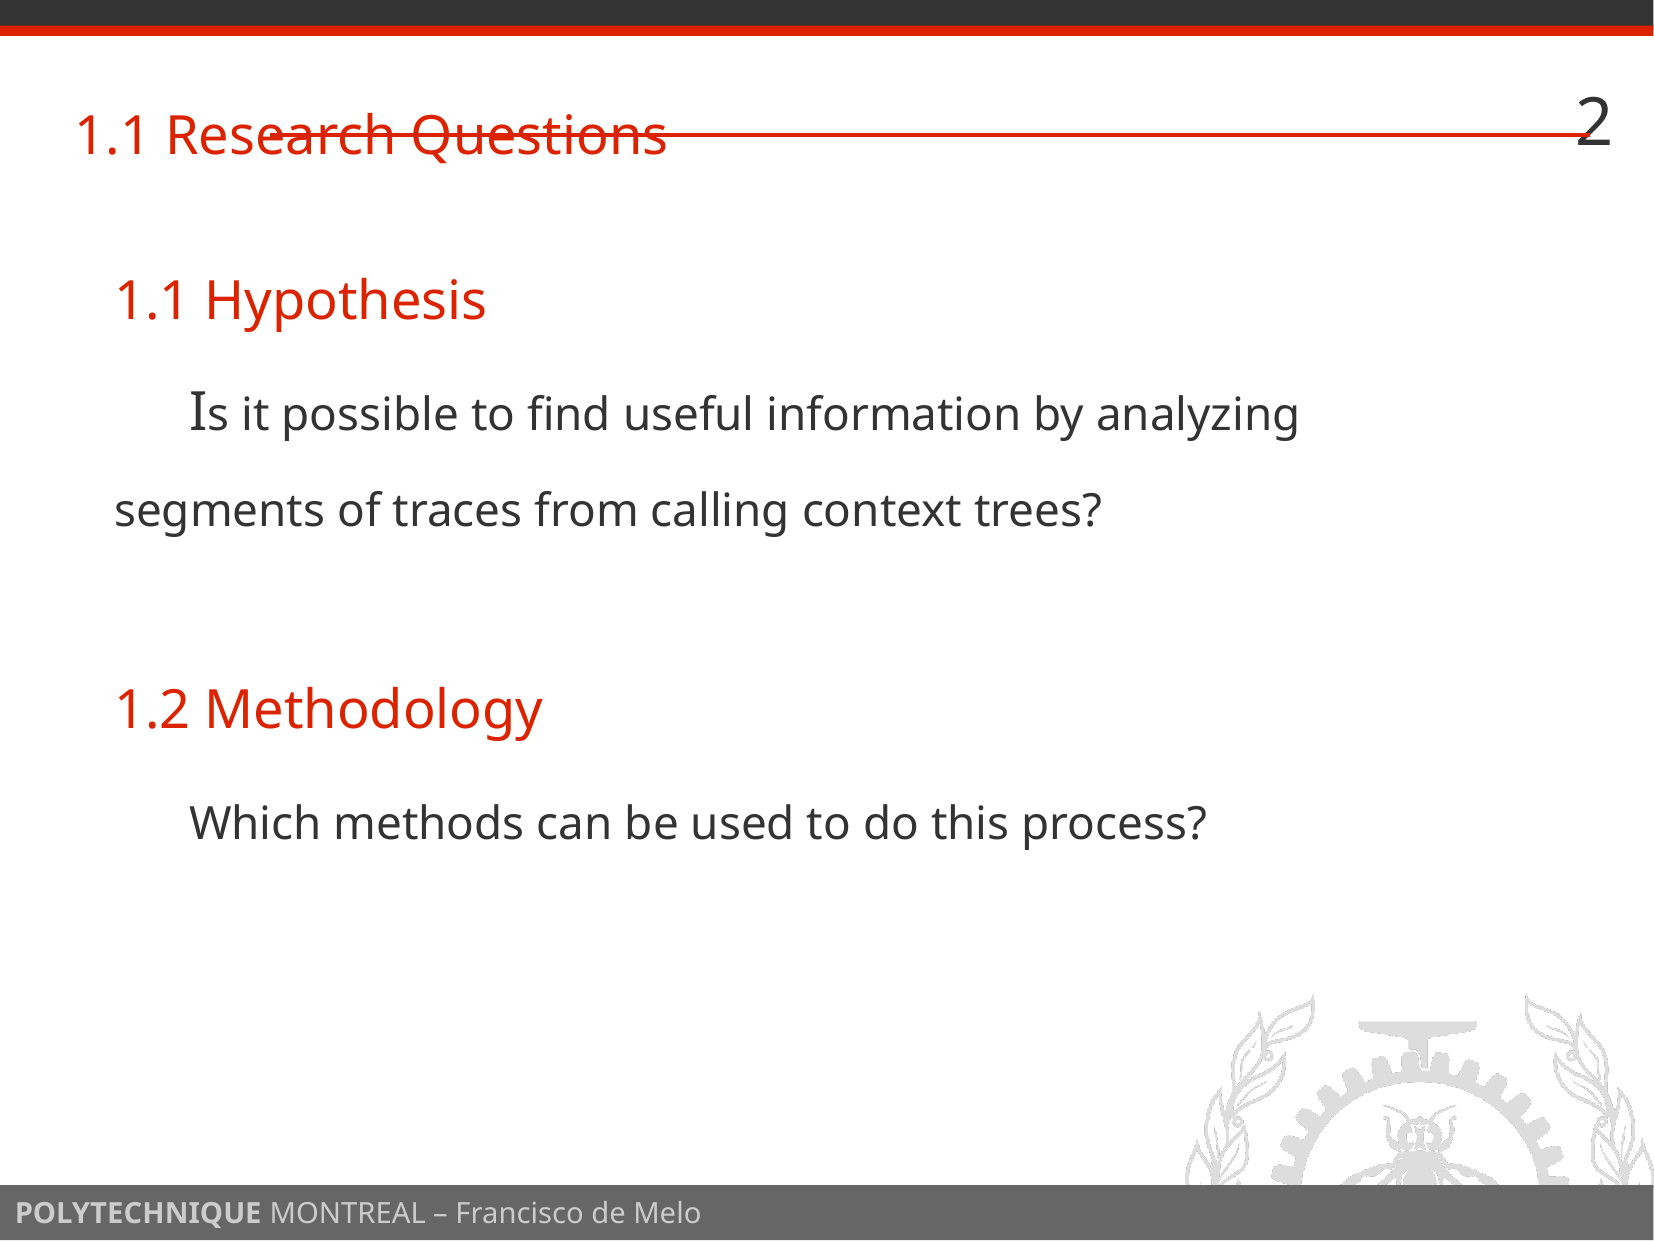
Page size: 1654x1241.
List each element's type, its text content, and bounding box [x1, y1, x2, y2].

text_box 1.1 Hypothesis Is it possible to find useful information by analyzing segments of traces from calling context trees? 1.2 Methodology Which methods can be used to do this process? [114, 270, 1510, 811]
picture [1185, 968, 1654, 1185]
text_box 2 [1575, 25, 1654, 168]
text_box POLYTECHNIQUE MONTREAL – Francisco de Melo [0, 1185, 1654, 1241]
text_box 1.1 Research Questions [60, 52, 766, 607]
text_box [0, 0, 1654, 36]
